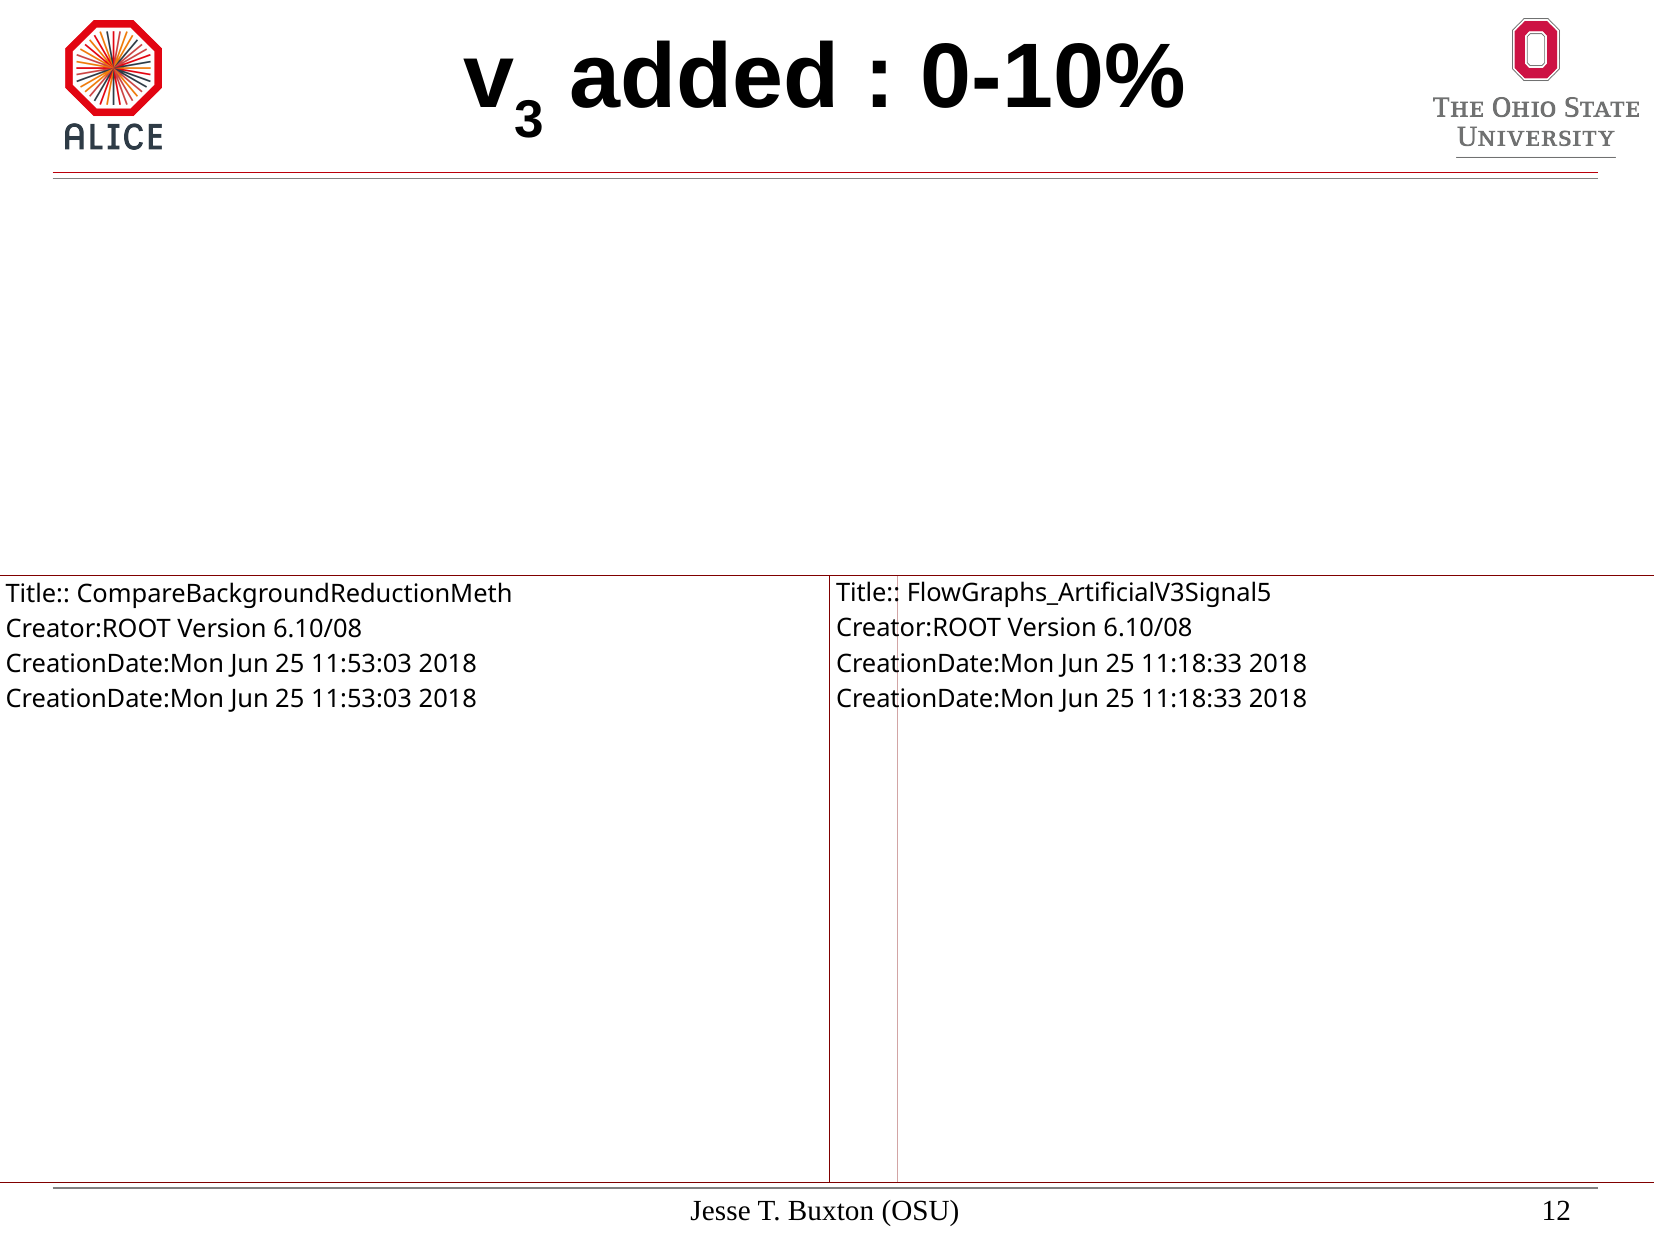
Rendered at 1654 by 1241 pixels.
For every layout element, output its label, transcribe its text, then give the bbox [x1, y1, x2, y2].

picture [0, 573, 1654, 1183]
picture [65, 20, 137, 150]
picture [1513, 5, 1642, 171]
title v3 added : 0-10% [137, 1, 1513, 172]
